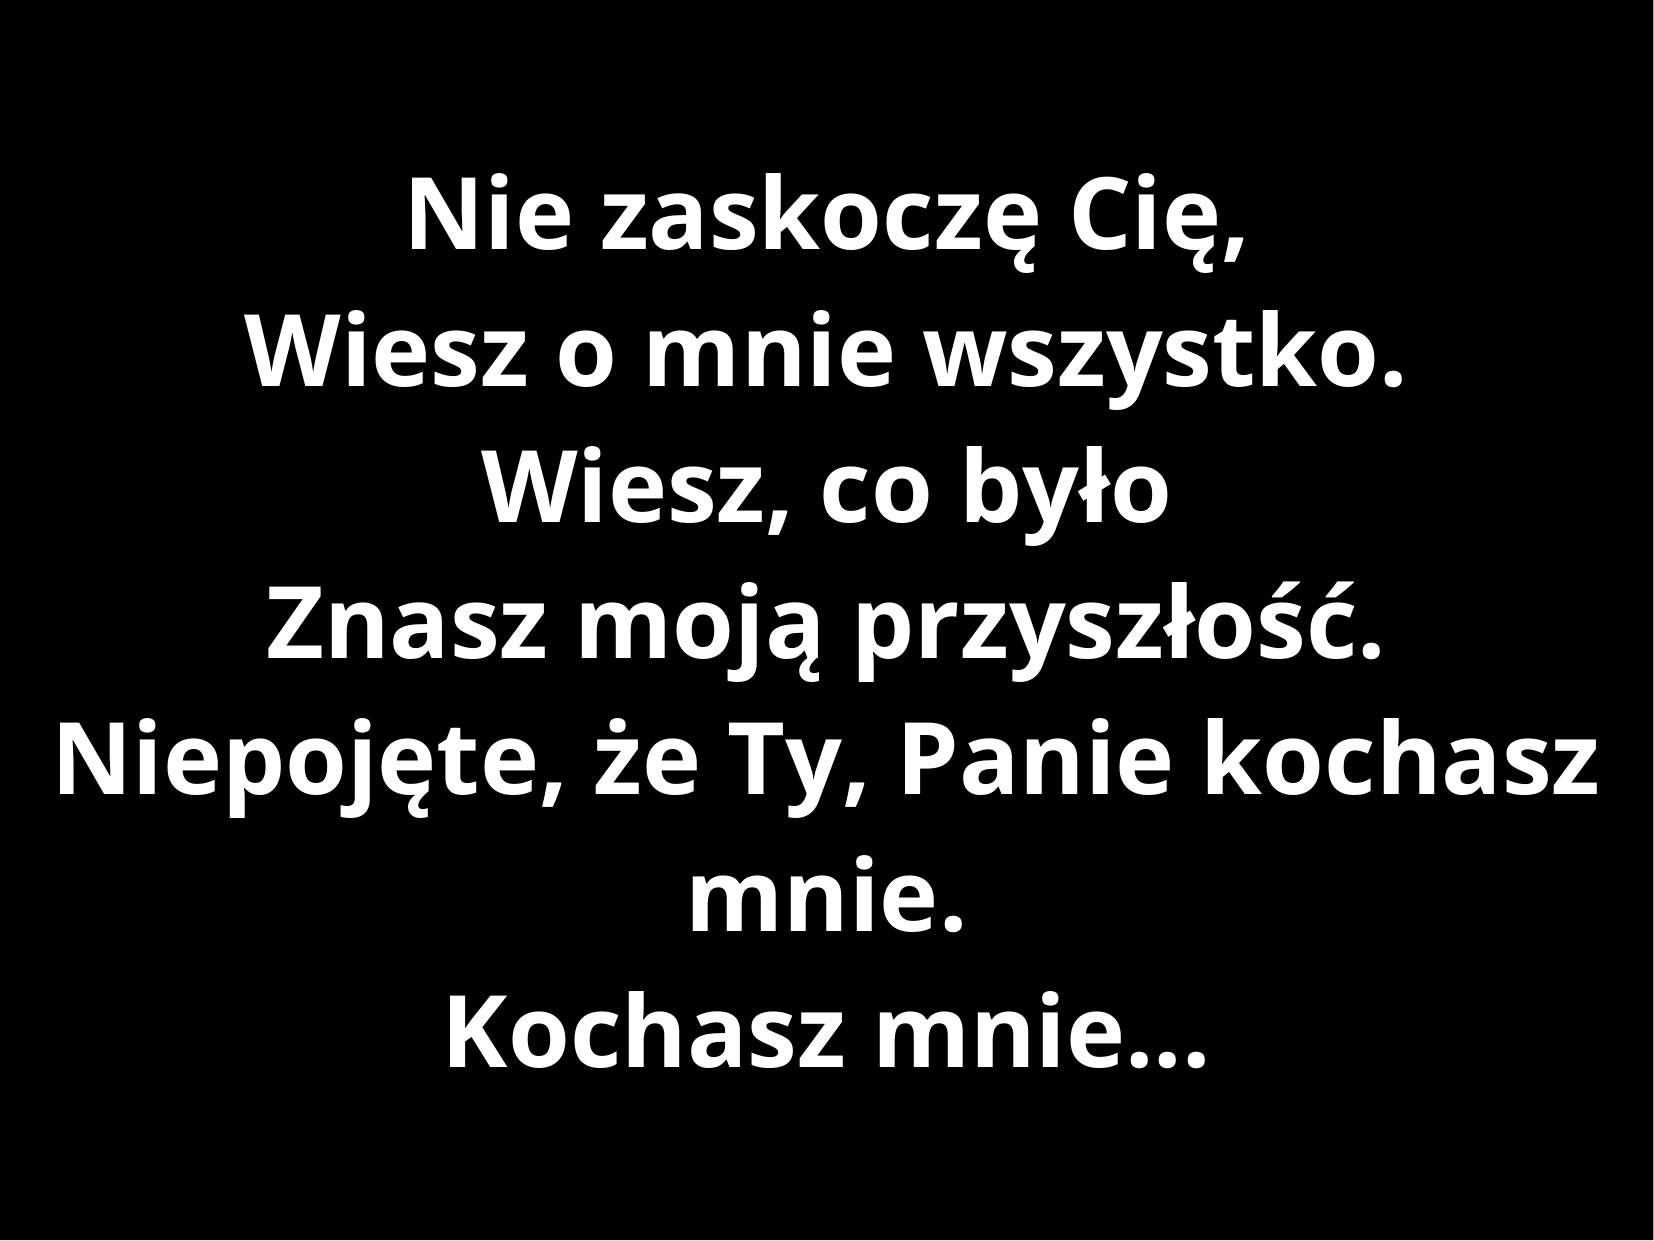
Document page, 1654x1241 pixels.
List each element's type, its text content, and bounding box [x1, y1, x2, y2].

title Nie zaskoczę Cię, Wiesz o mnie wszystko. Wiesz, co było Znasz moją przyszłość. Niepojęte, że Ty, Panie kochasz mnie. Kochasz mnie... [0, 0, 1654, 1241]
